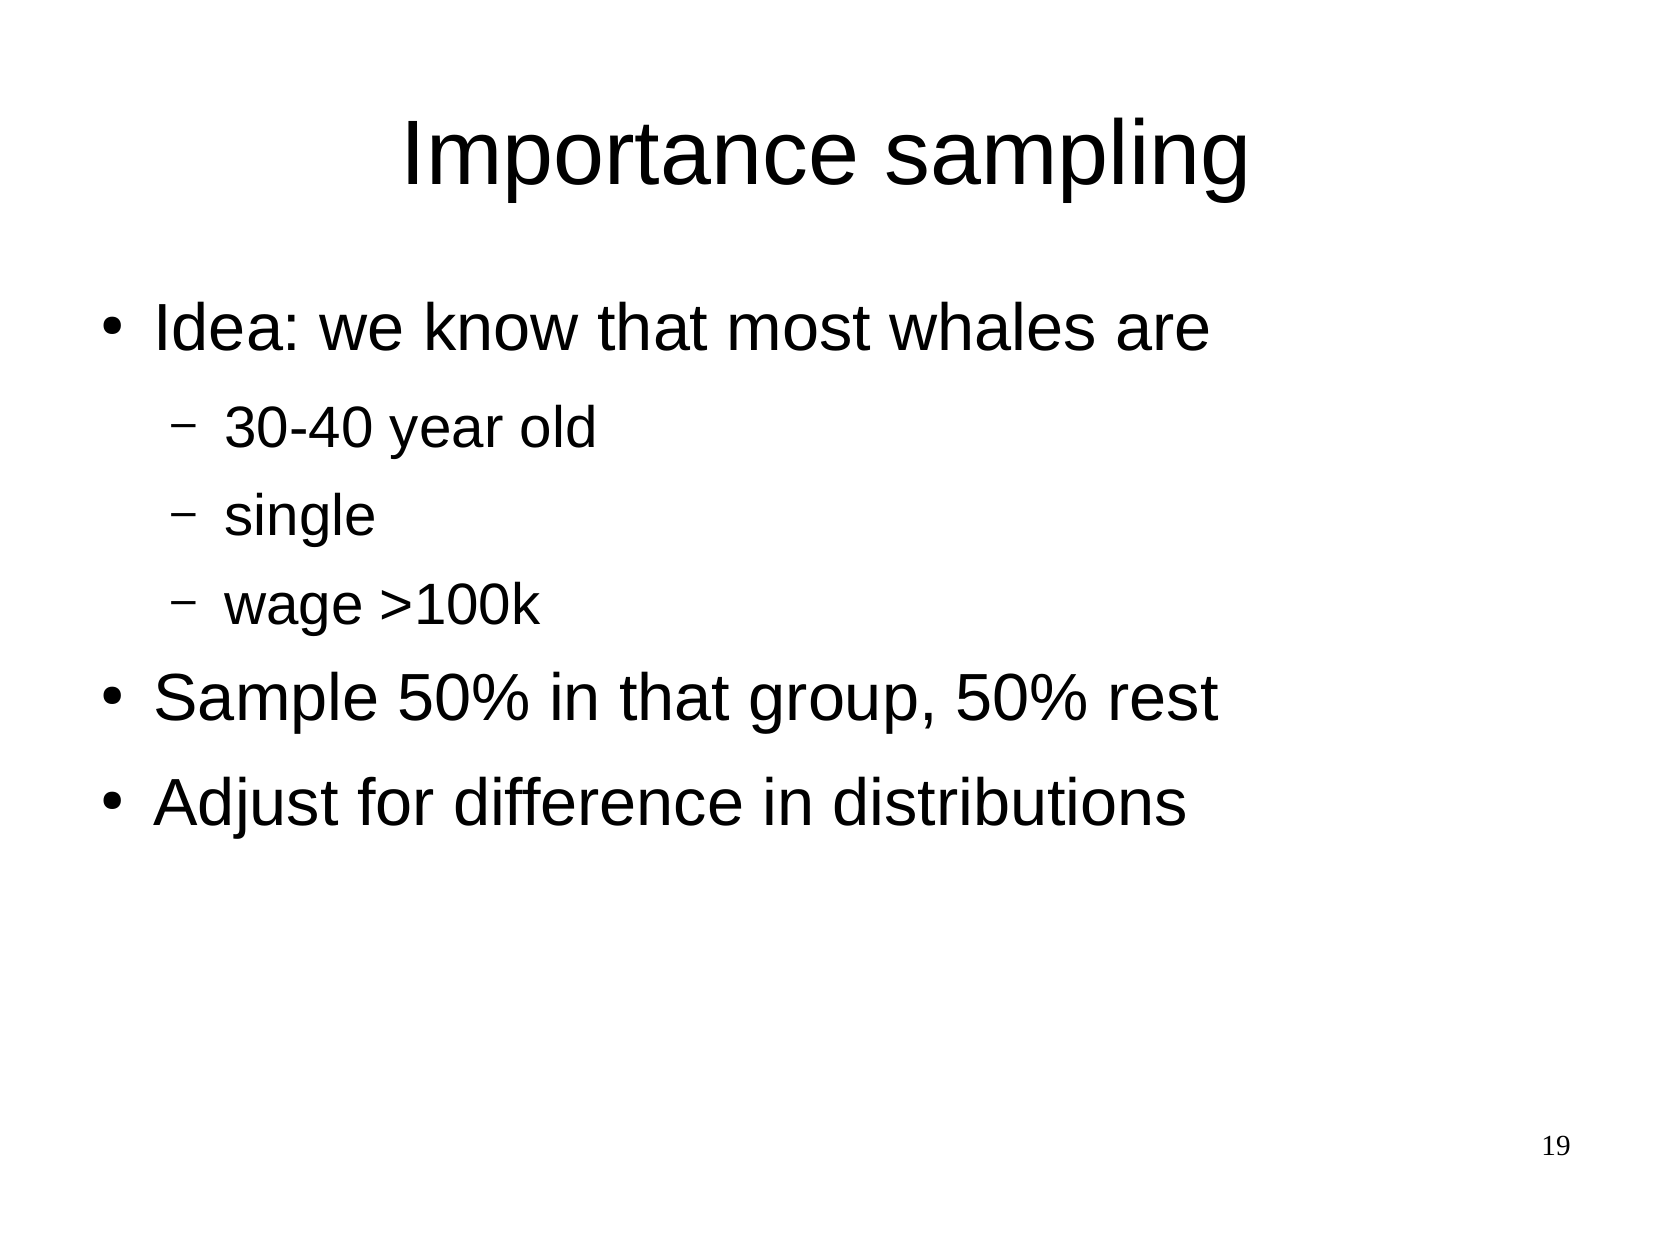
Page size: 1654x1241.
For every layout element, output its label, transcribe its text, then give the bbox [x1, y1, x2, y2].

title Importance sampling [82, 49, 1571, 257]
list Idea: we know that most whales are 30-40 year old single wage >100k Sample 50% in that group, 50% rest Adjust for difference in distributions [82, 290, 1571, 1010]
